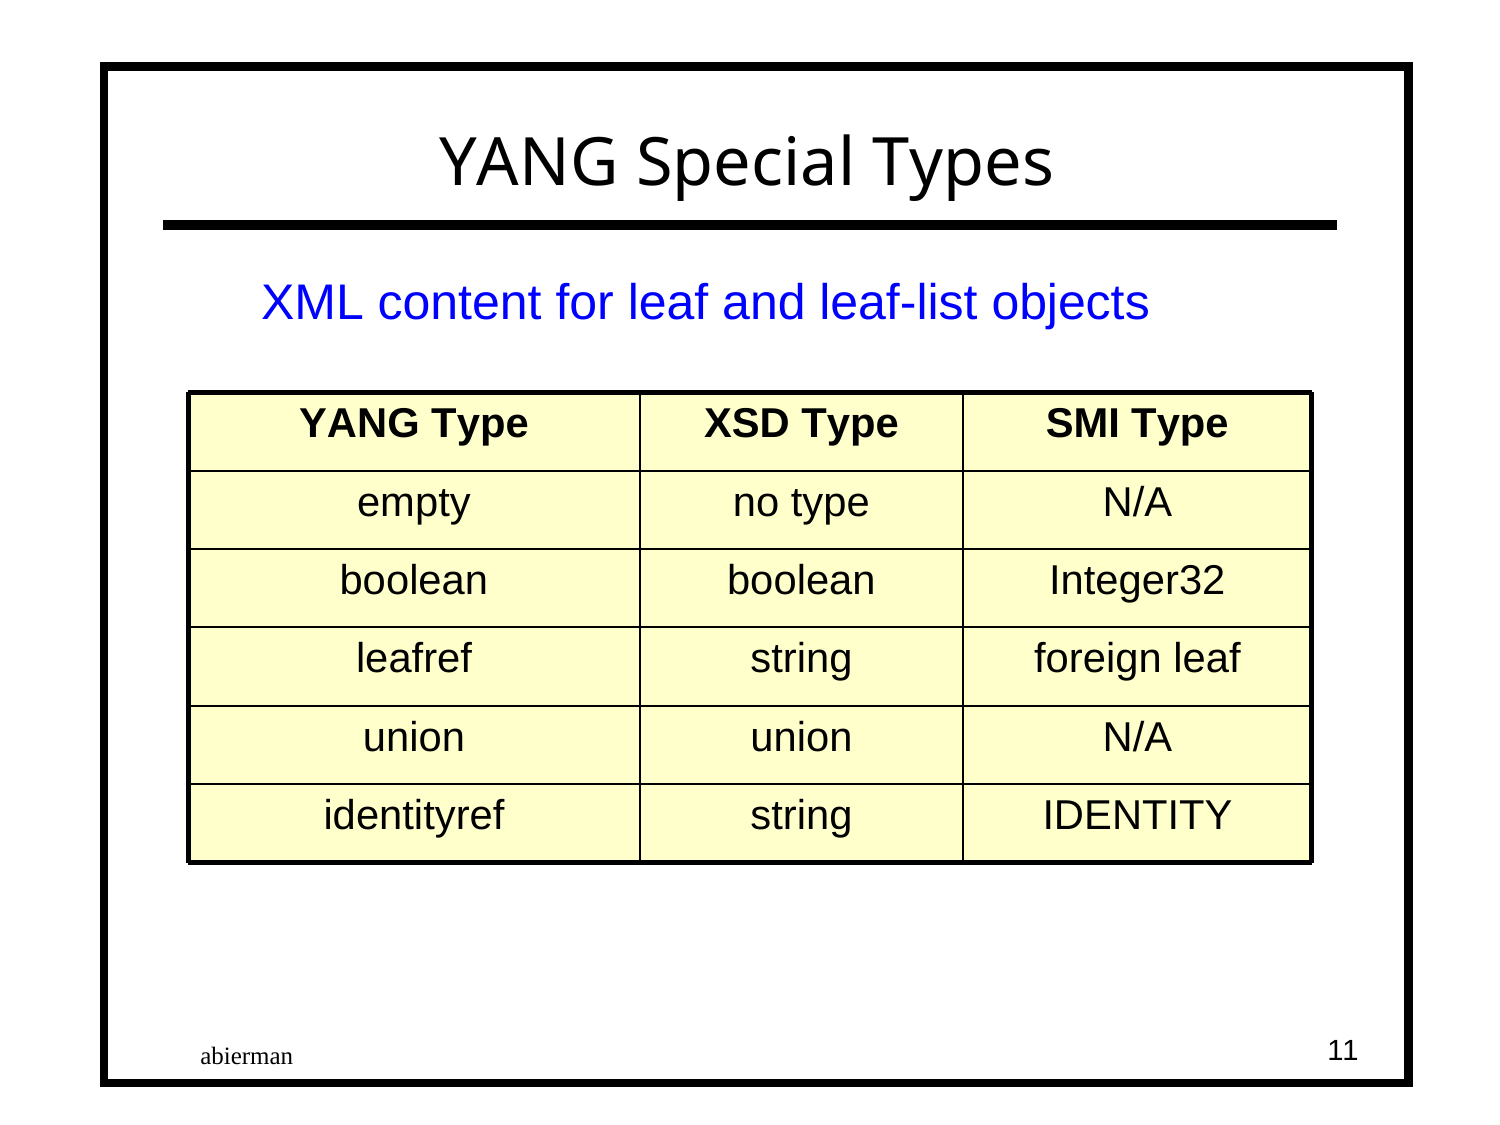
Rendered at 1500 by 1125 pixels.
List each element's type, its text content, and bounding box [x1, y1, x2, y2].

text_box union [641, 707, 962, 783]
text_box YANG Type [191, 395, 639, 470]
title YANG Special Types [162, 74, 1332, 213]
text_box string [641, 785, 962, 860]
text_box Integer32 [964, 550, 1309, 626]
text_box identityref [191, 785, 639, 860]
text_box union [191, 707, 639, 783]
text_box IDENTITY [964, 785, 1309, 860]
text_box XSD Type [641, 395, 962, 470]
text_box leafref [191, 628, 639, 705]
text_box no type [641, 472, 962, 548]
text_box SMI Type [964, 395, 1309, 470]
text_box empty [191, 472, 639, 548]
text_box XML content for leaf and leaf-list objects [246, 266, 1174, 338]
text_box foreign leaf [964, 628, 1309, 705]
text_box boolean [191, 550, 639, 626]
text_box boolean [641, 550, 962, 626]
text_box N/A [964, 472, 1309, 548]
text_box string [641, 628, 962, 705]
text_box N/A [964, 707, 1309, 783]
